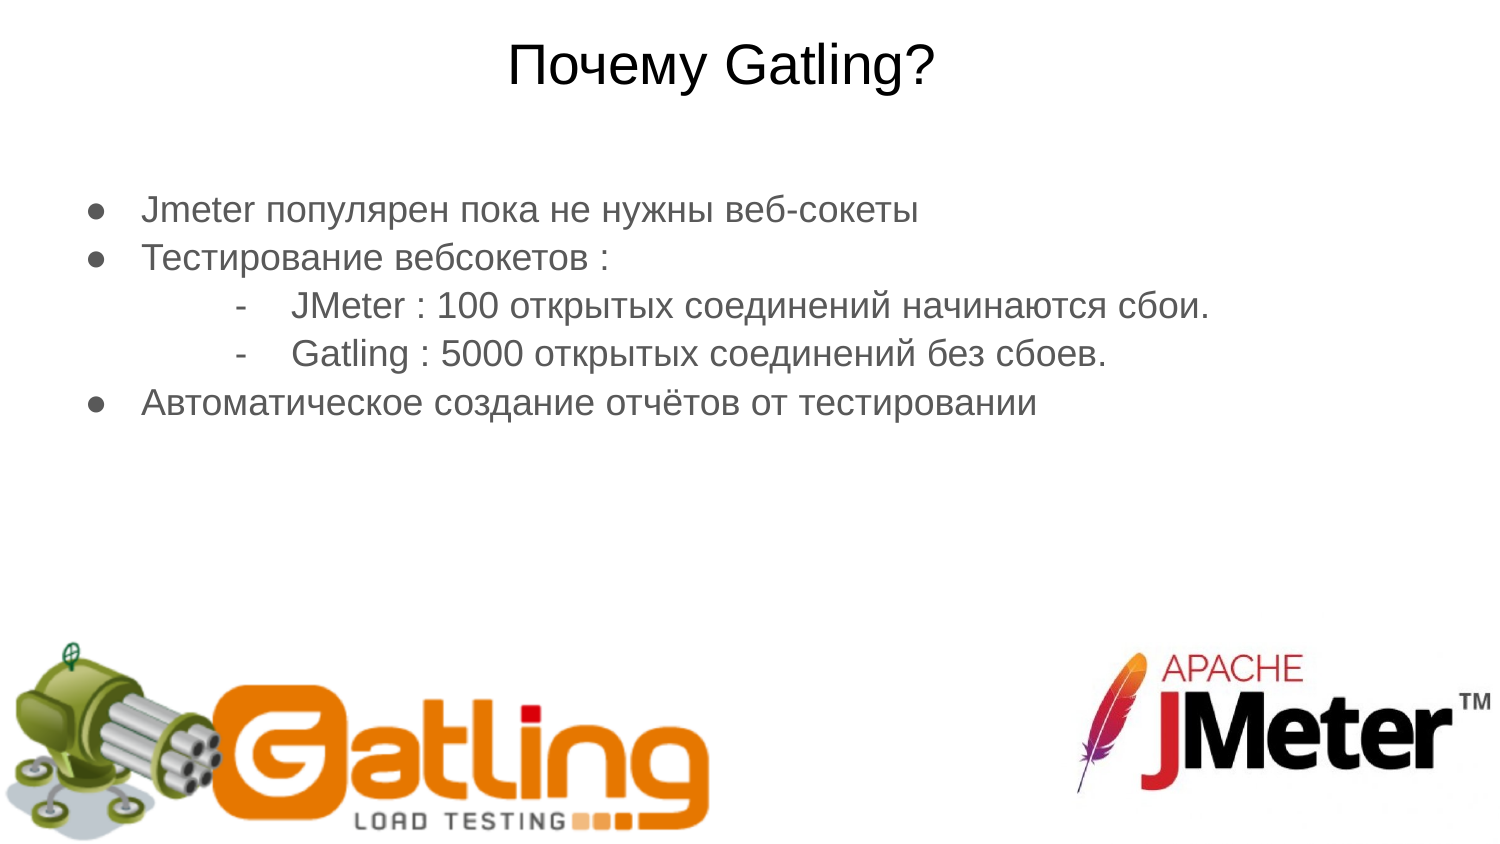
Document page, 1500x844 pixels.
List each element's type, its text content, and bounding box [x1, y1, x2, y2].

title Почему Gatling? [51, 17, 1449, 112]
list Jmeter популярен пока не нужны веб-сокеты Тестирование вебсокетов : JMeter : 100 открытых соединений начинаются сбои. Gatling : 5000 открытых соединений без сбоев. Автоматическое создание отчётов от тестировании [51, 166, 1449, 728]
picture [0, 633, 733, 844]
picture [1061, 602, 1500, 844]
